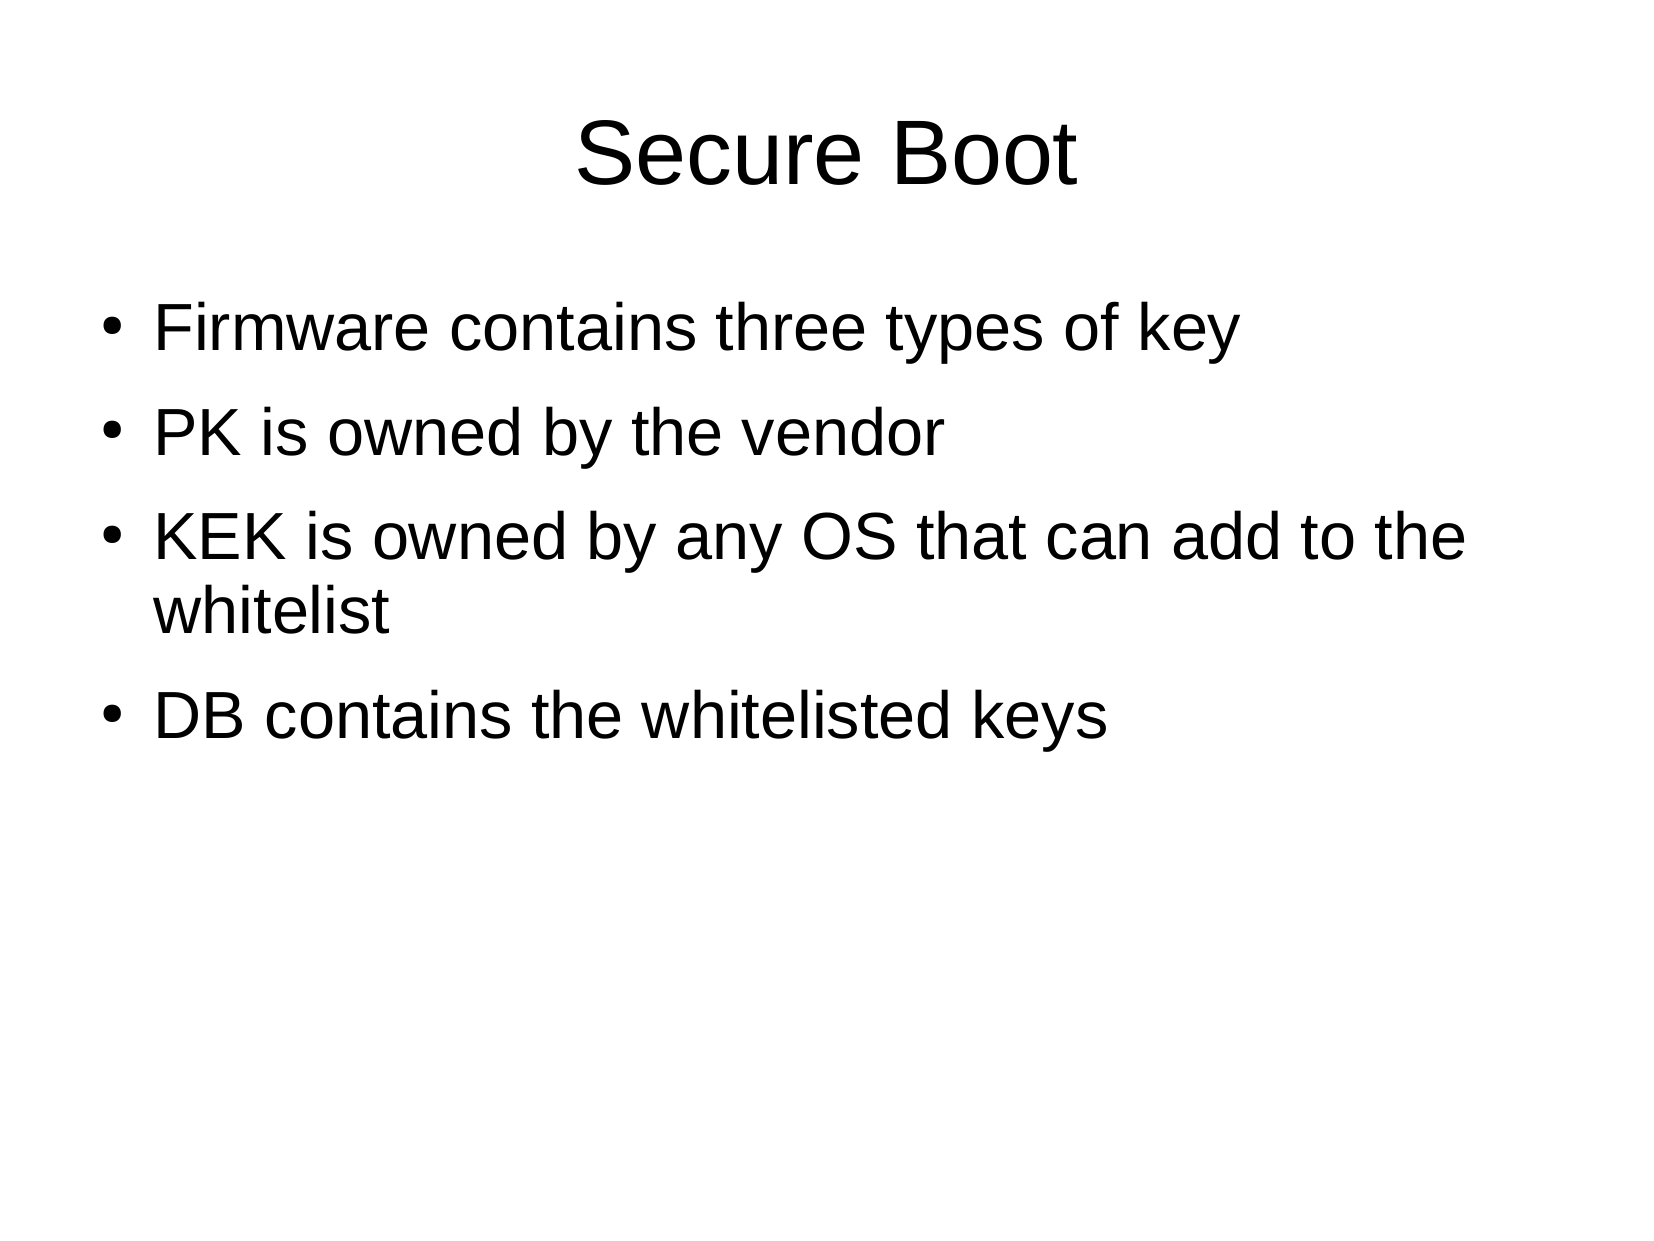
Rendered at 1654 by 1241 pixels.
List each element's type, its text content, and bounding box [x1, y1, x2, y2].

title Secure Boot [82, 49, 1571, 257]
list Firmware contains three types of key PK is owned by the vendor KEK is owned by any OS that can add to the whitelist DB contains the whitelisted keys [82, 290, 1571, 1109]
